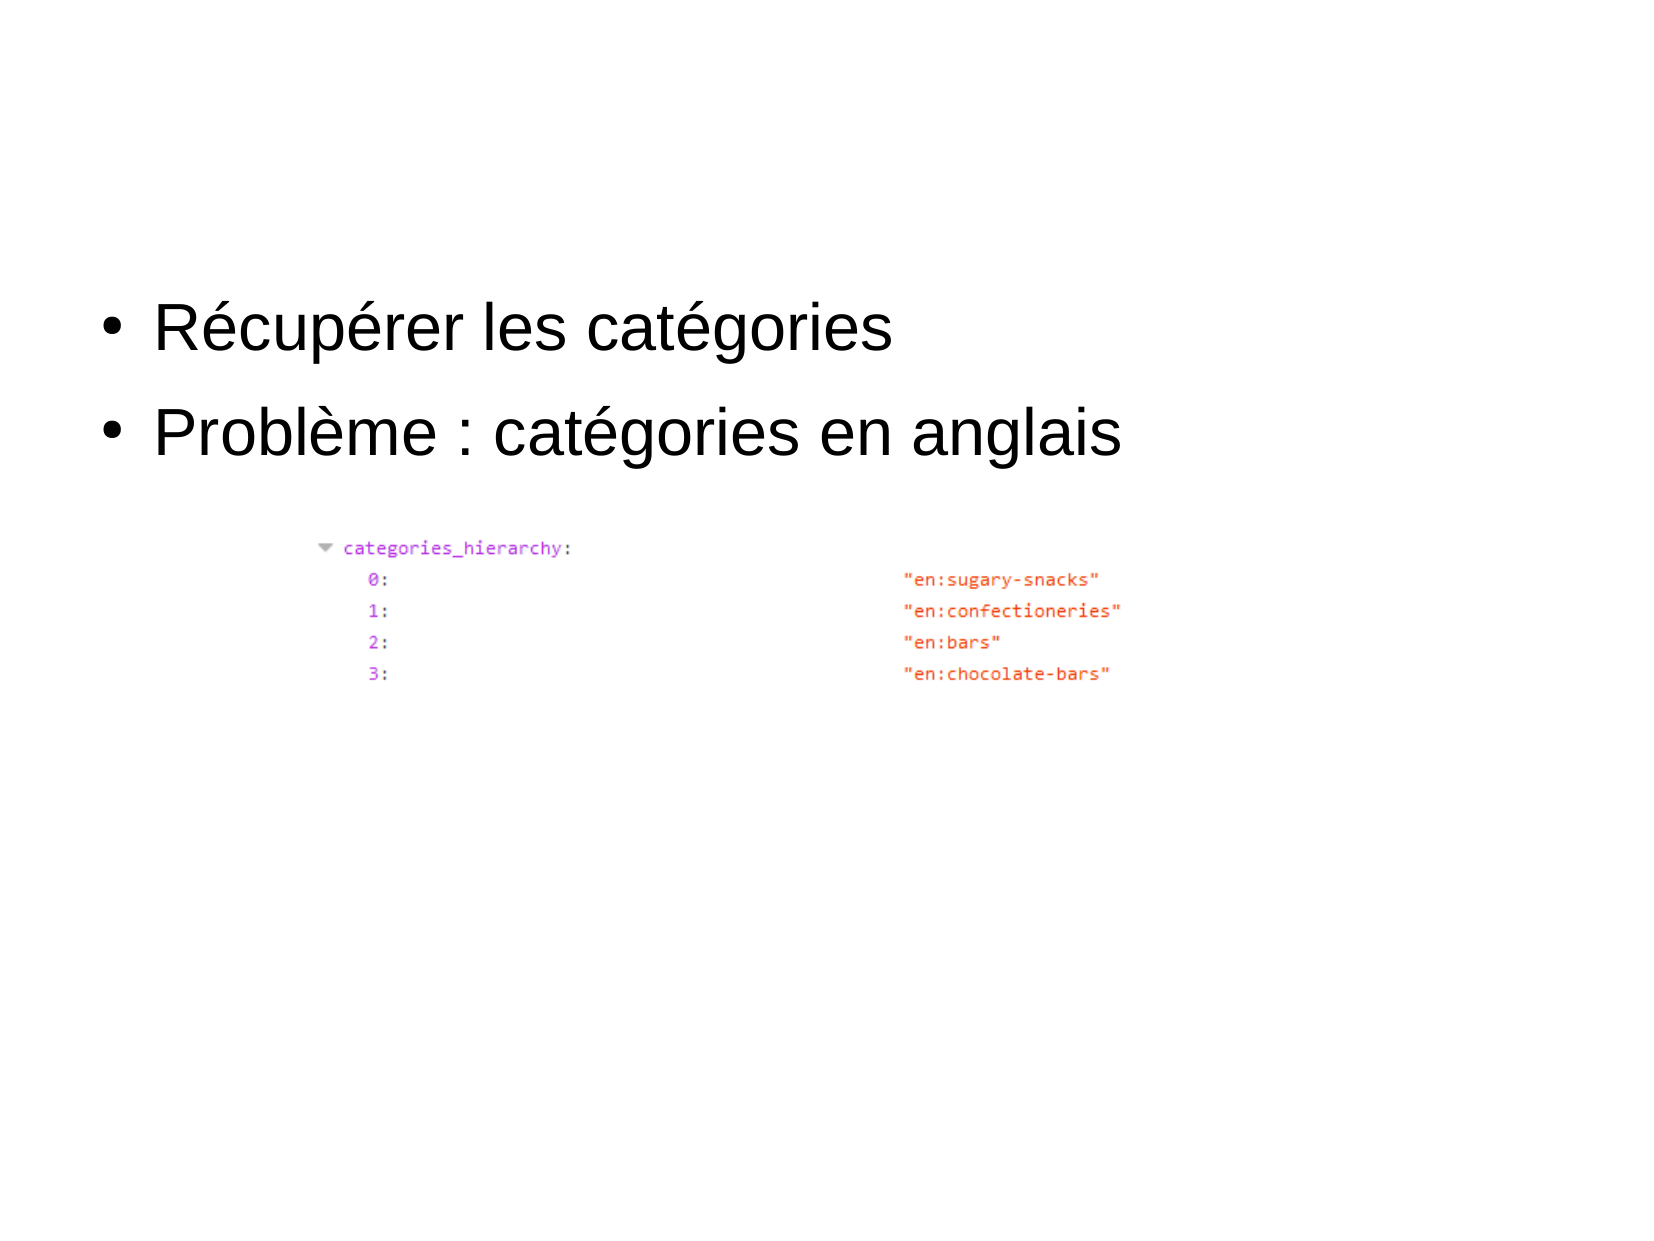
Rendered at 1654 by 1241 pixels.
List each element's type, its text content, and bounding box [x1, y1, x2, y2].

picture [295, 531, 1144, 688]
list Récupérer les catégories Problème : catégories en anglais [82, 290, 1571, 1010]
